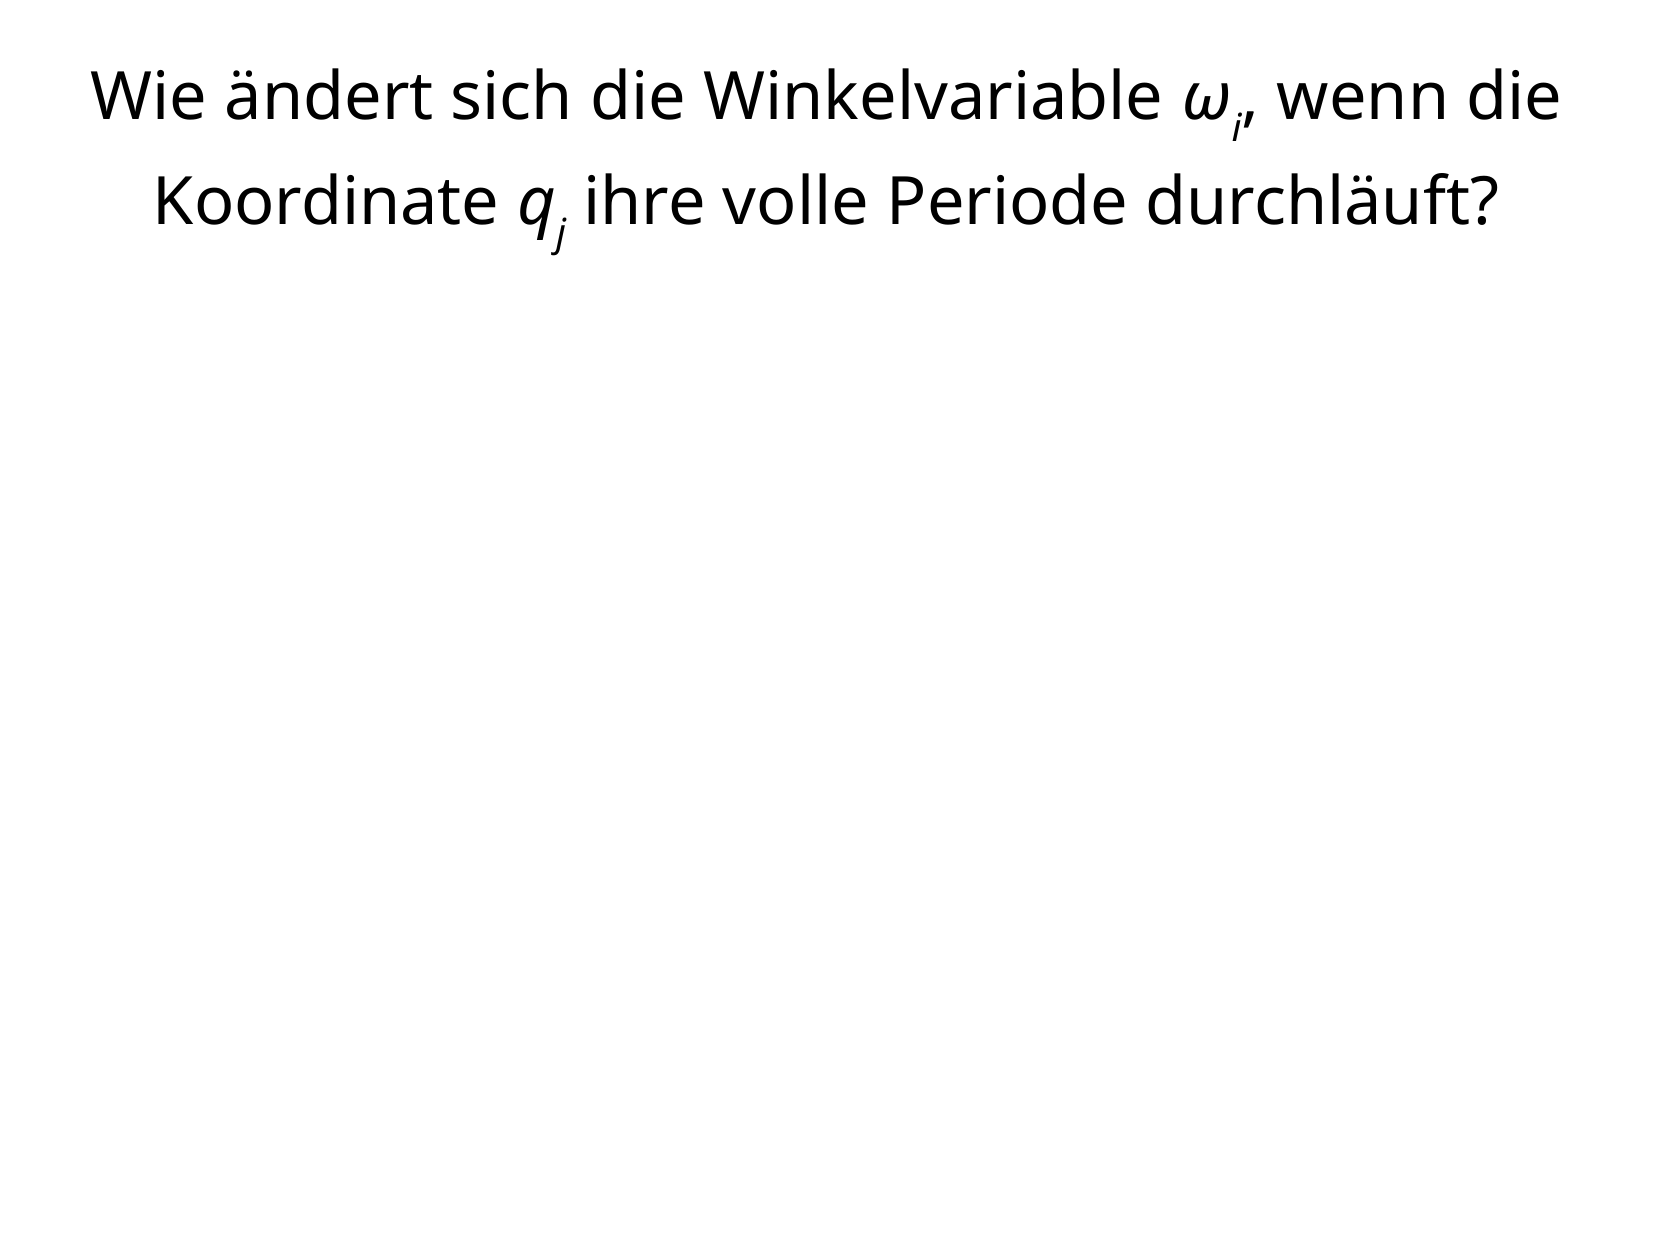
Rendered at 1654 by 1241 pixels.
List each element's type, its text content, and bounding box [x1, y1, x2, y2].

title Wie ändert sich die Winkelvariable ωi, wenn die Koordinate qj ihre volle Periode durchläuft? [82, 49, 1571, 257]
